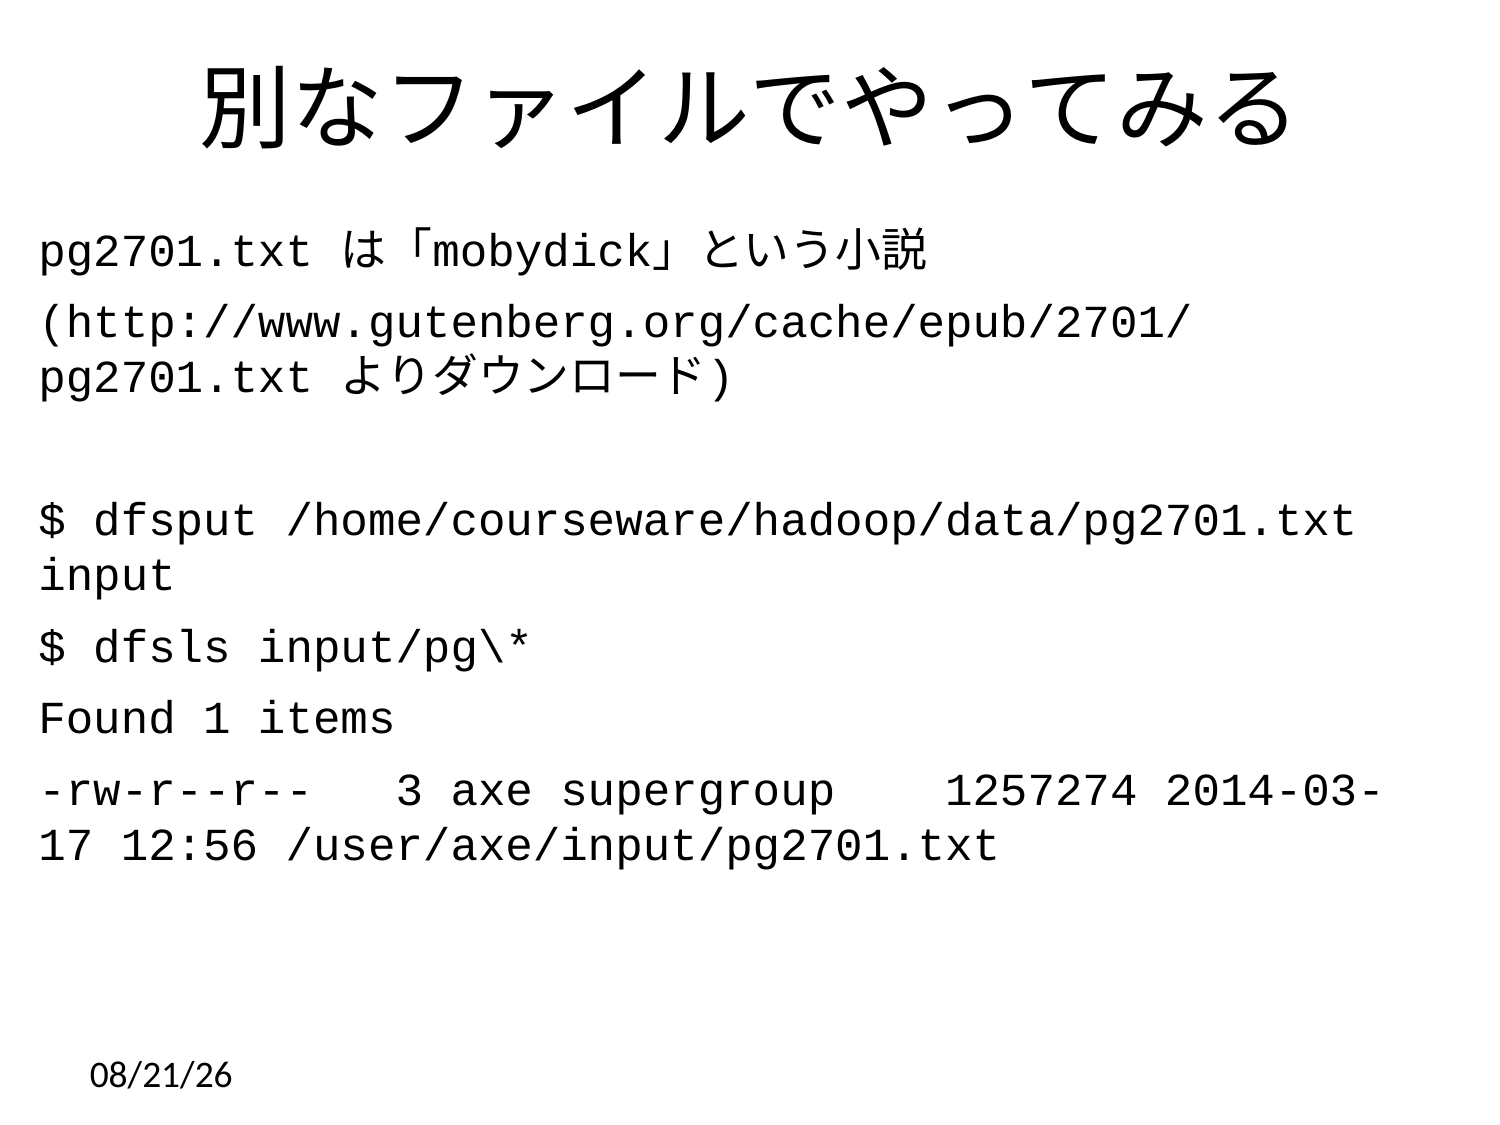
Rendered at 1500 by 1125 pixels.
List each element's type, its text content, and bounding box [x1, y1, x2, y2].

list pg2701.txt は「mobydick」という小説 (http://www.gutenberg.org/cache/epub/2701/pg2701.txt よりダウンロード) $ dfsput /home/courseware/hadoop/data/pg2701.txt input $ dfsls input/pg\* Found 1 items -rw-r--r-- 3 axe supergroup 1257274 2014-03-17 12:56 /user/axe/input/pg2701.txt [23, 212, 1426, 1006]
title 別なファイルでやってみる [75, 21, 1426, 189]
